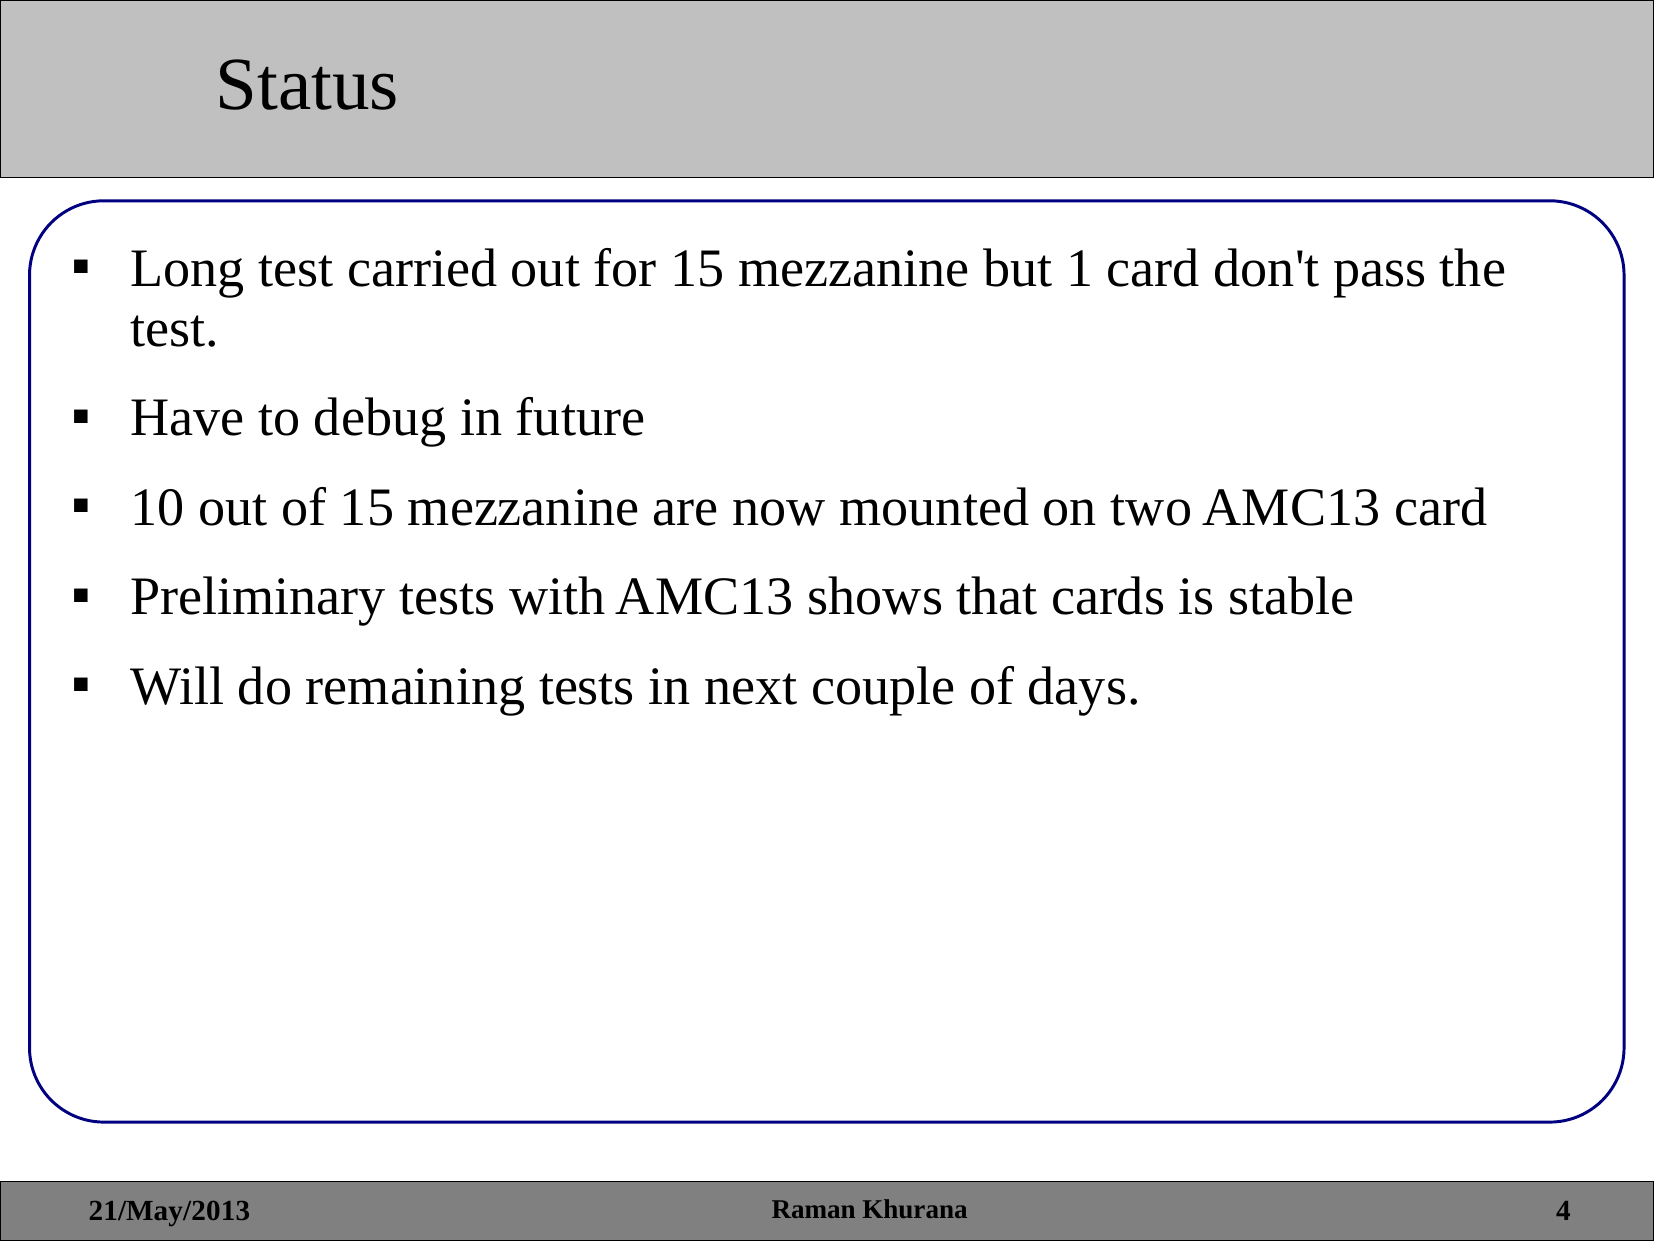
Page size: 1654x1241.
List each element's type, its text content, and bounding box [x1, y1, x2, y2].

text_box Status [200, 35, 1323, 134]
list Long test carried out for 15 mezzanine but 1 card don't pass the test. Have to debug in future 10 out of 15 mezzanine are now mounted on two AMC13 card Preliminary tests with AMC13 shows that cards is stable Will do remaining tests in next couple of days. [59, 230, 1595, 1099]
